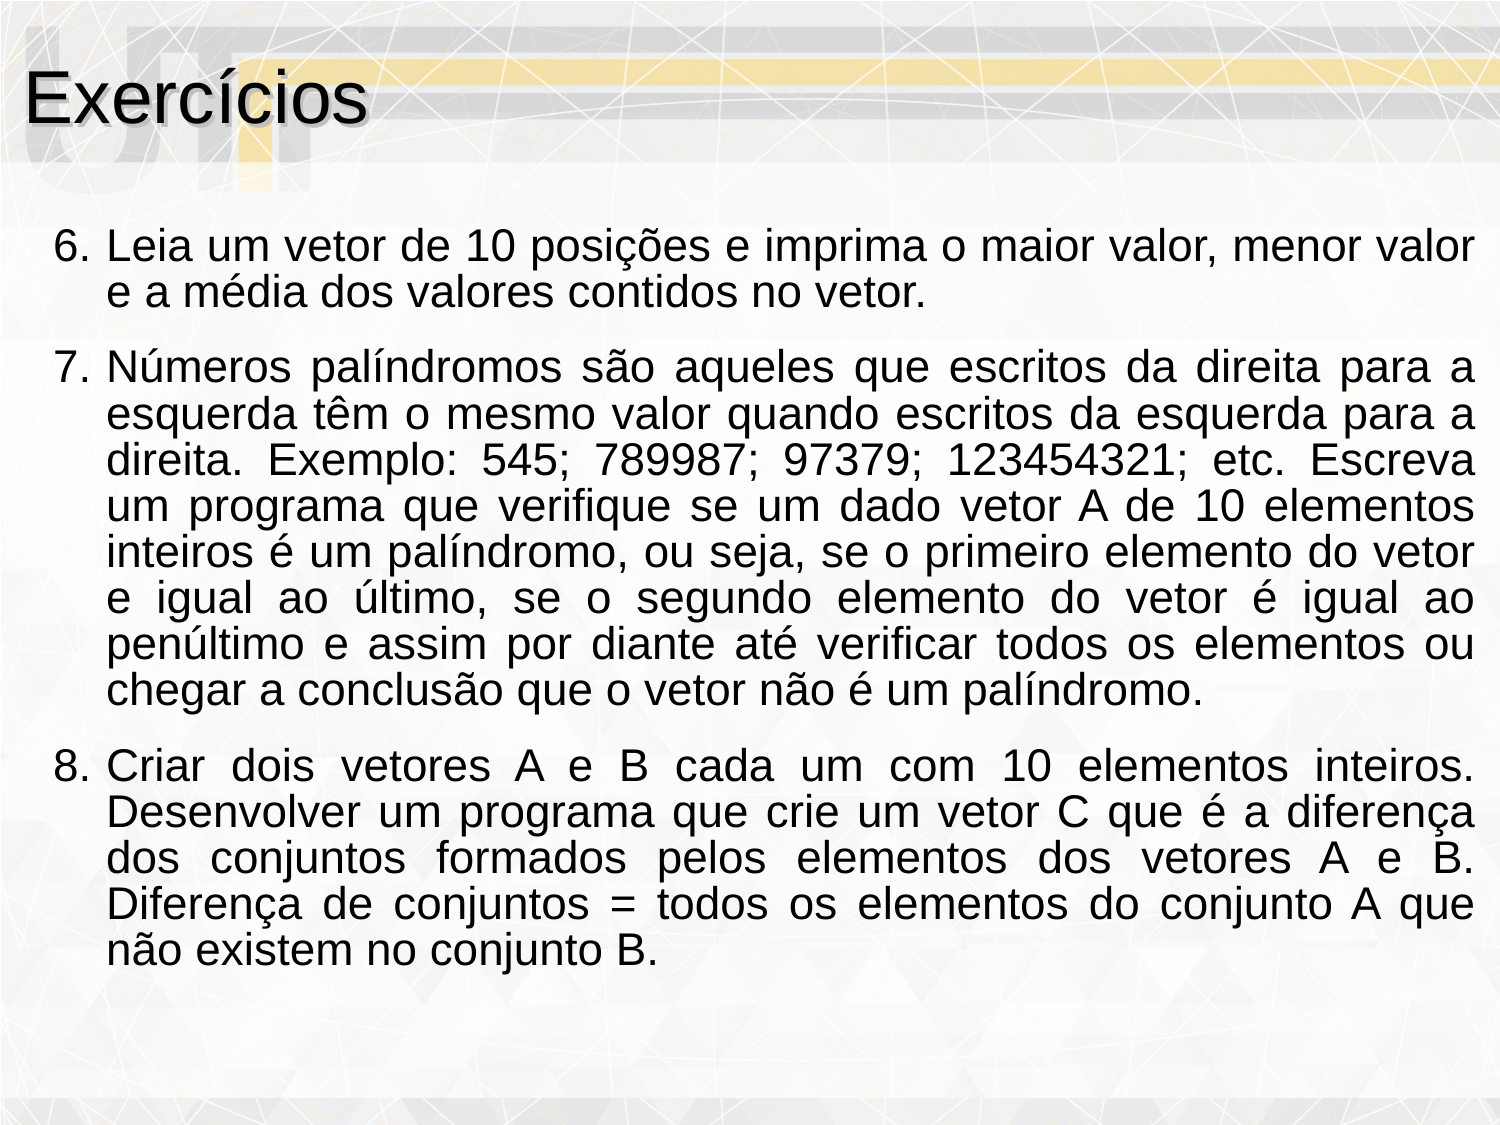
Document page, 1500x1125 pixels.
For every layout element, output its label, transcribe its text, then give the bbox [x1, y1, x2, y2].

list Leia um vetor de 10 posições e imprima o maior valor, menor valor e a média dos valores contidos no vetor. Números palíndromos são aqueles que escritos da direita para a esquerda têm o mesmo valor quando escritos da esquerda para a direita. Exemplo: 545; 789987; 97379; 123454321; etc. Escreva um programa que verifique se um dado vetor A de 10 elementos inteiros é um palíndromo, ou seja, se o primeiro elemento do vetor e igual ao último, se o segundo elemento do vetor é igual ao penúltimo e assim por diante até verificar todos os elementos ou chegar a conclusão que o vetor não é um palíndromo. Criar dois vetores A e B cada um com 10 elementos inteiros. Desenvolver um programa que crie um vetor C que é a diferença dos conjuntos formados pelos elementos dos vetores A e B. Diferença de conjuntos = todos os elementos do conjunto A que não existem no conjunto B. [35, 224, 1477, 1087]
title Exercícios [23, 18, 1489, 178]
